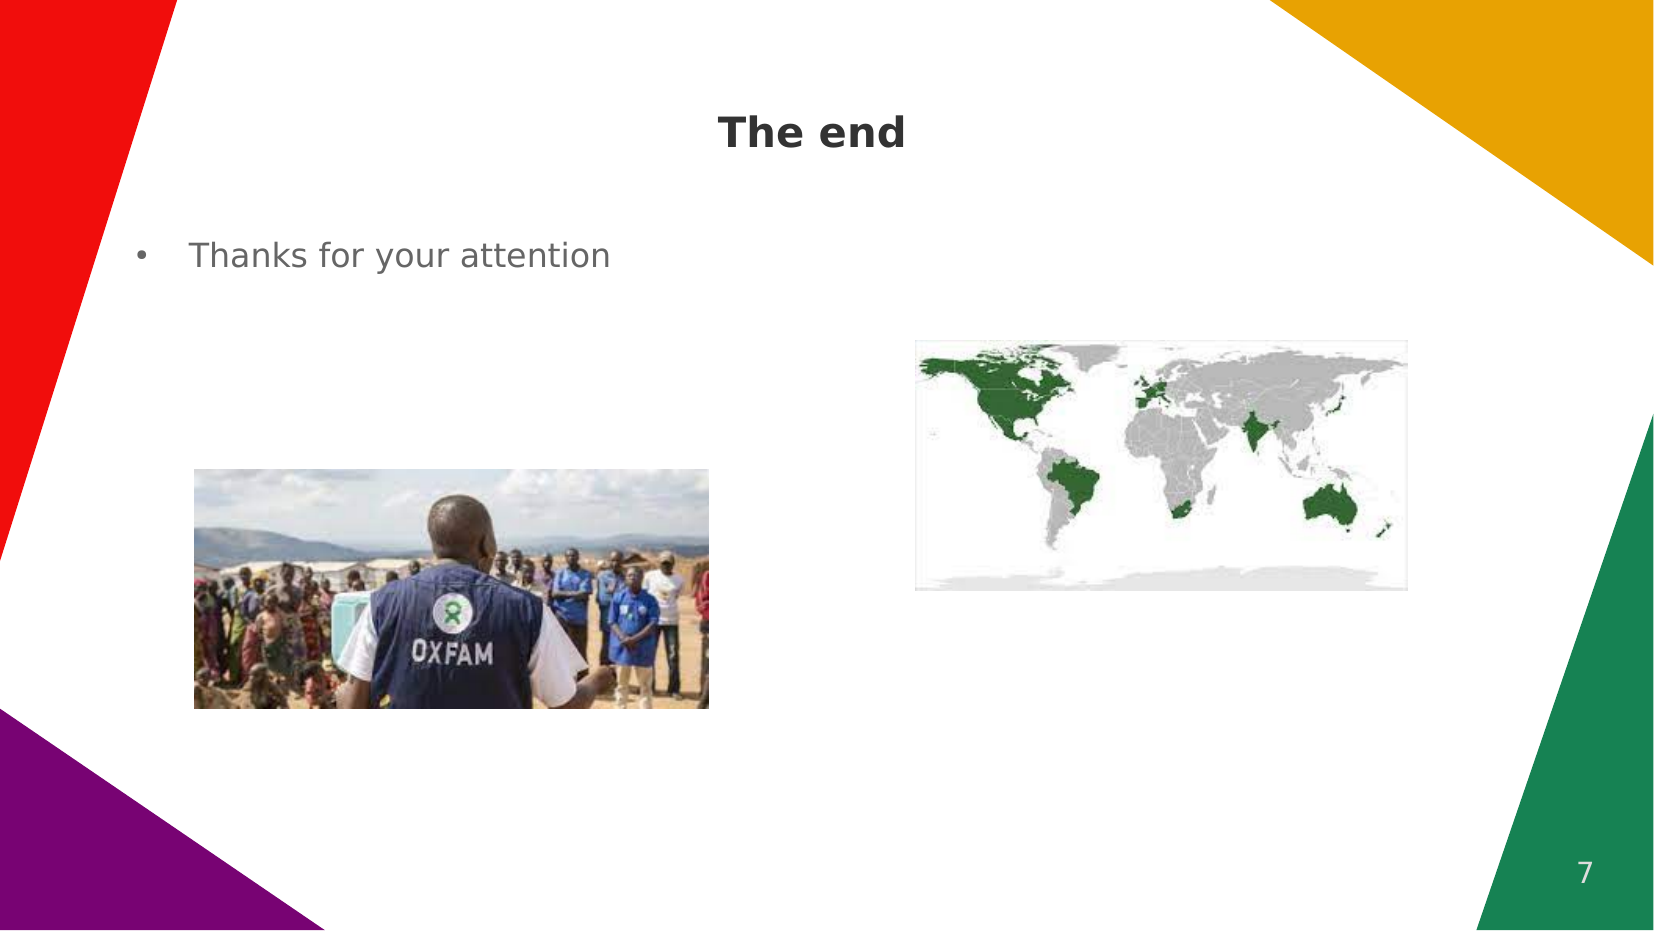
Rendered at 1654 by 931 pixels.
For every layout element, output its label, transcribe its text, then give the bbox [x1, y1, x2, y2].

title The end [118, 59, 1536, 207]
picture [194, 469, 709, 709]
picture [915, 340, 1408, 591]
list Thanks for your attention [118, 236, 1536, 827]
